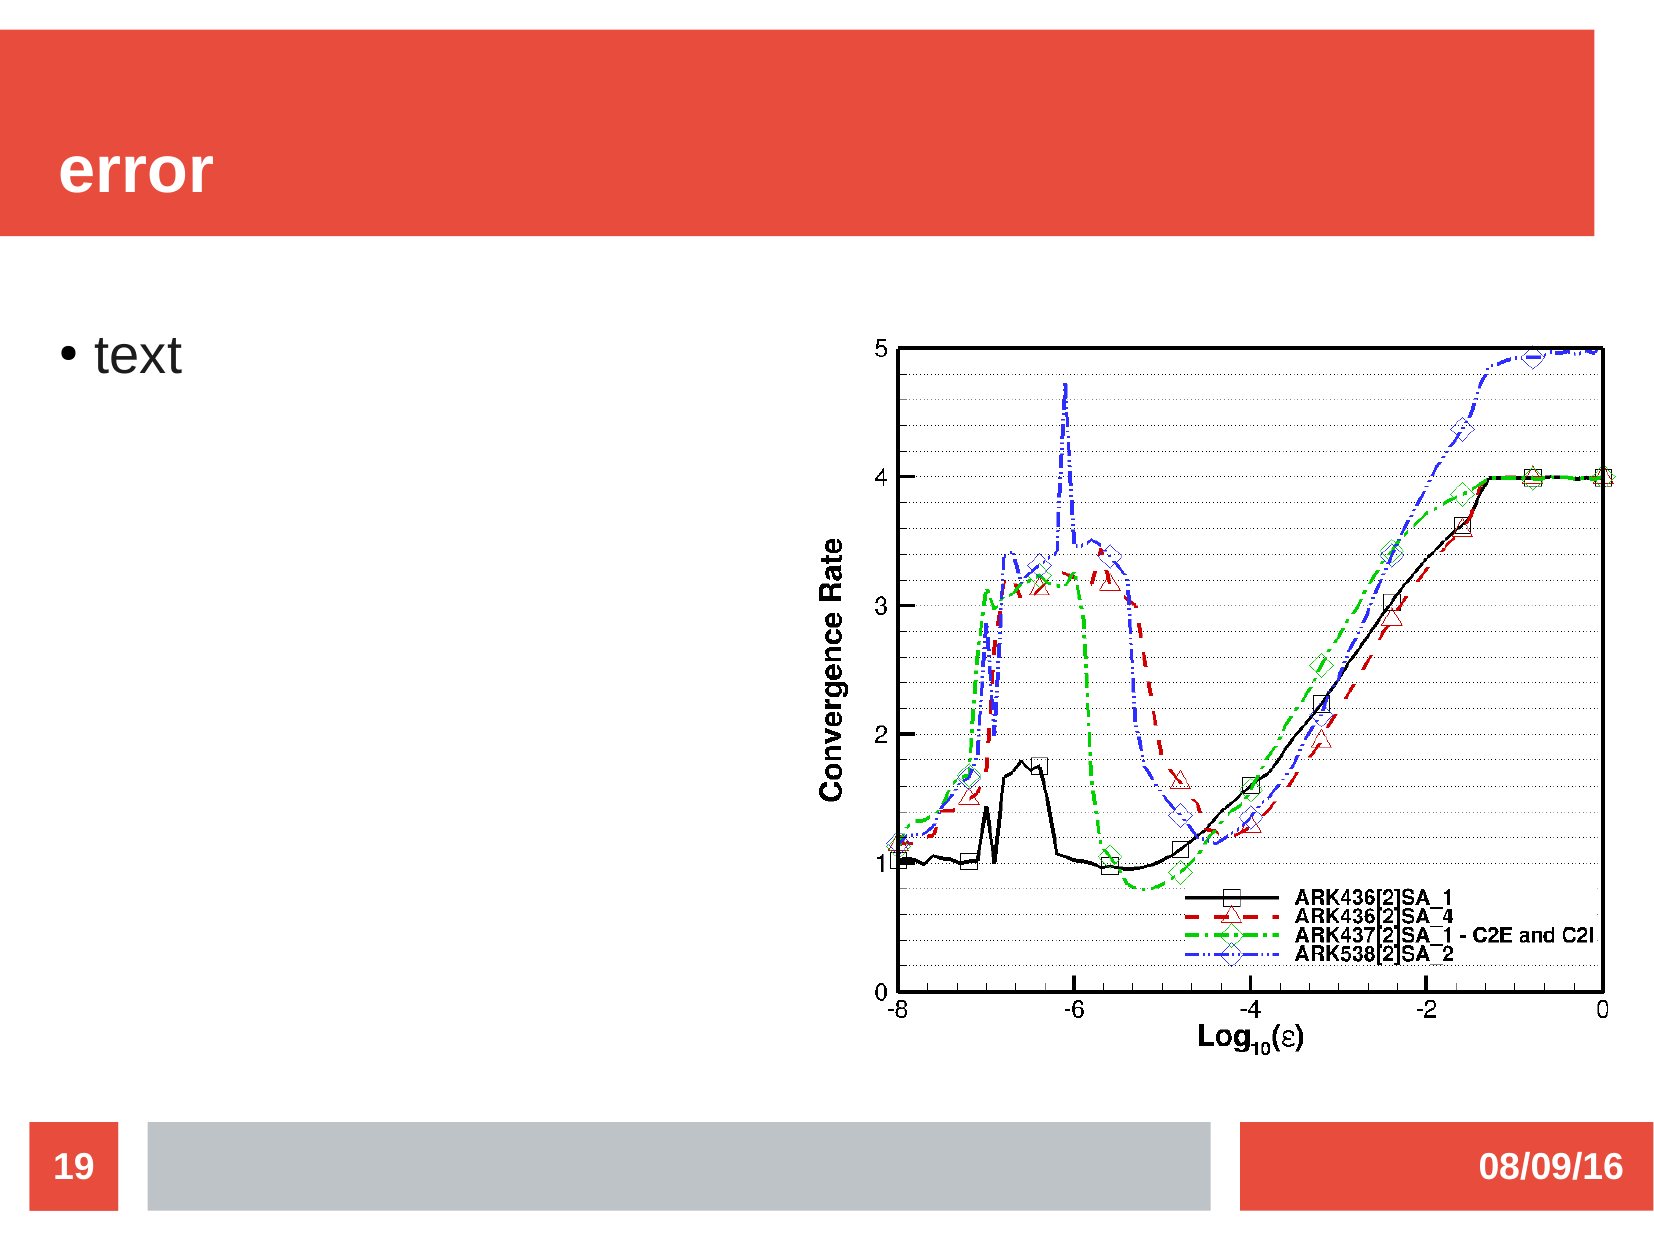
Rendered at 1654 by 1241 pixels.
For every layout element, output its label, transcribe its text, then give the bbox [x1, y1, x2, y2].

list text [59, 324, 794, 1093]
title error [59, 59, 1595, 207]
picture [805, 330, 1618, 1066]
